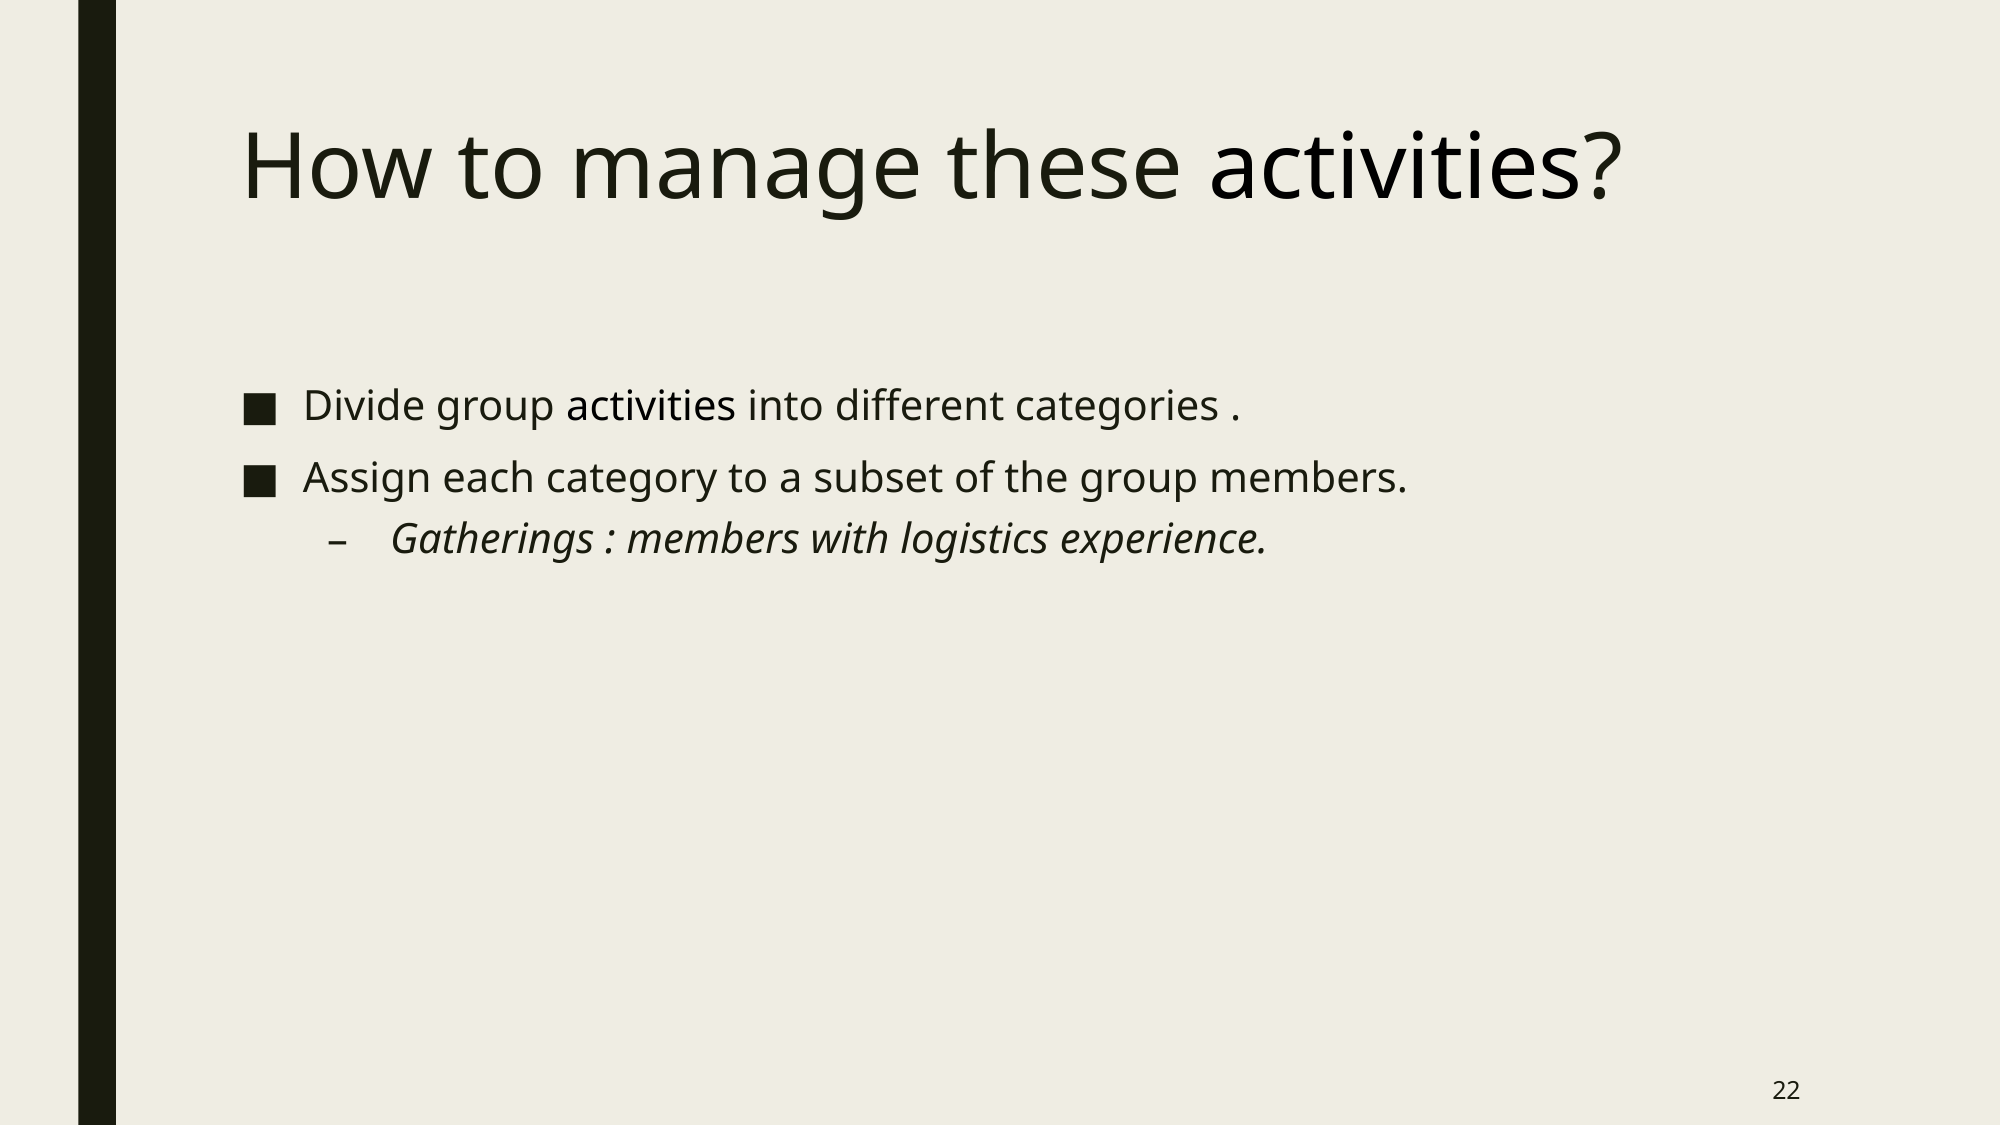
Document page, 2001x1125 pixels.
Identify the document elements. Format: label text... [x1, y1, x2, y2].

list Divide group activities into different categories . Assign each category to a subset of the group members. Gatherings : members with logistics experience. [225, 375, 1800, 963]
title How to manage these activities? [225, 112, 1800, 357]
slide_number <number> [1553, 1058, 1816, 1125]
